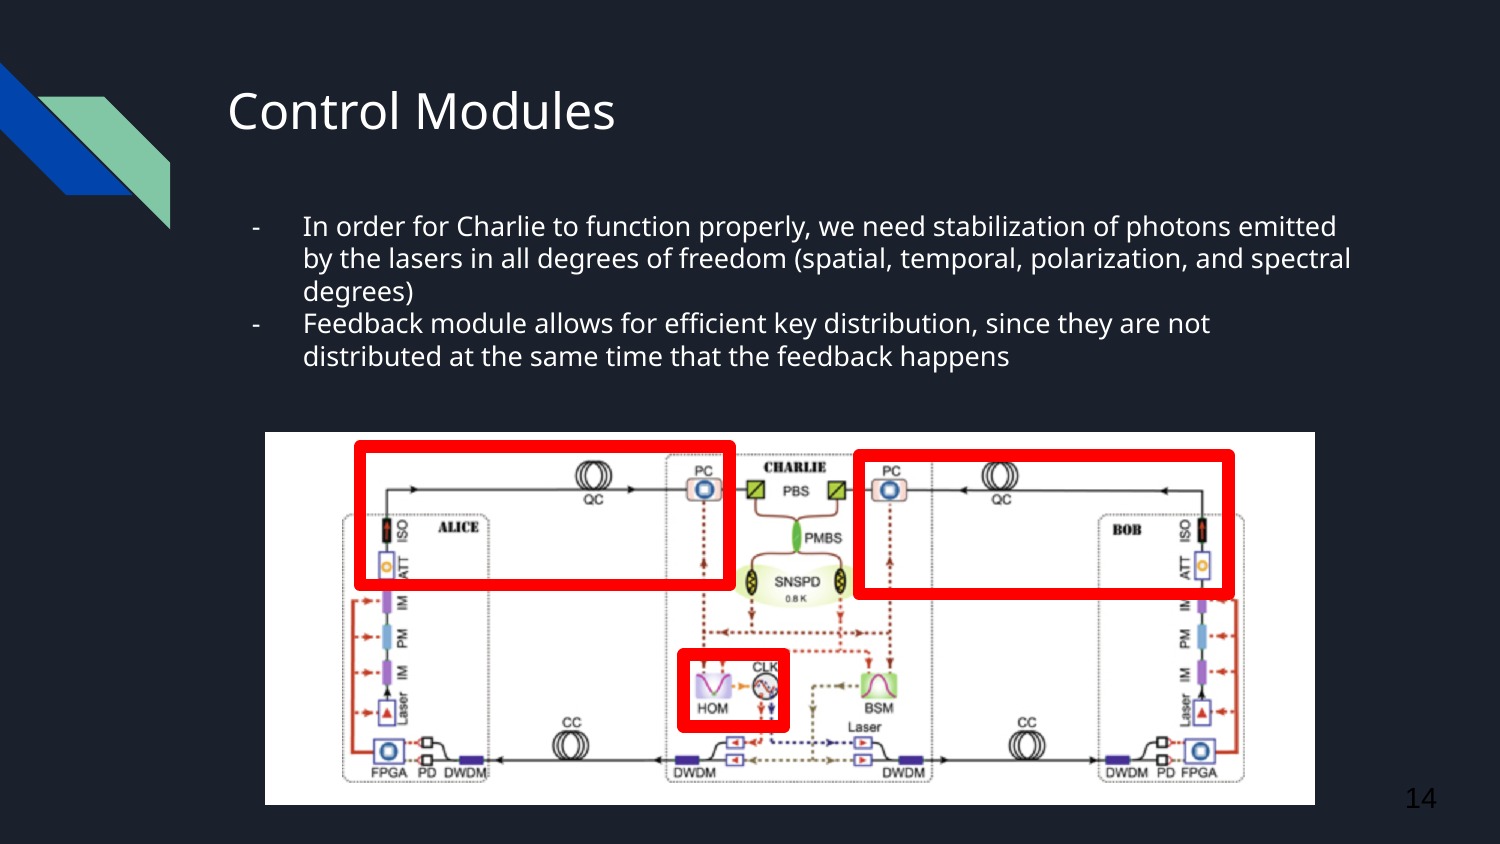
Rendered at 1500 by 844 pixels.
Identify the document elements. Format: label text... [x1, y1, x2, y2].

list In order for Charlie to function properly, we need stabilization of photons emitted by the lasers in all degrees of freedom (spatial, temporal, polarization, and spectral degrees) Feedback module allows for efficient key distribution, since they are not distributed at the same time that the feedback happens [212, 194, 1368, 447]
slide_number <number> [1389, 764, 1480, 830]
picture [265, 432, 1315, 805]
title Control Modules [212, 64, 1368, 194]
